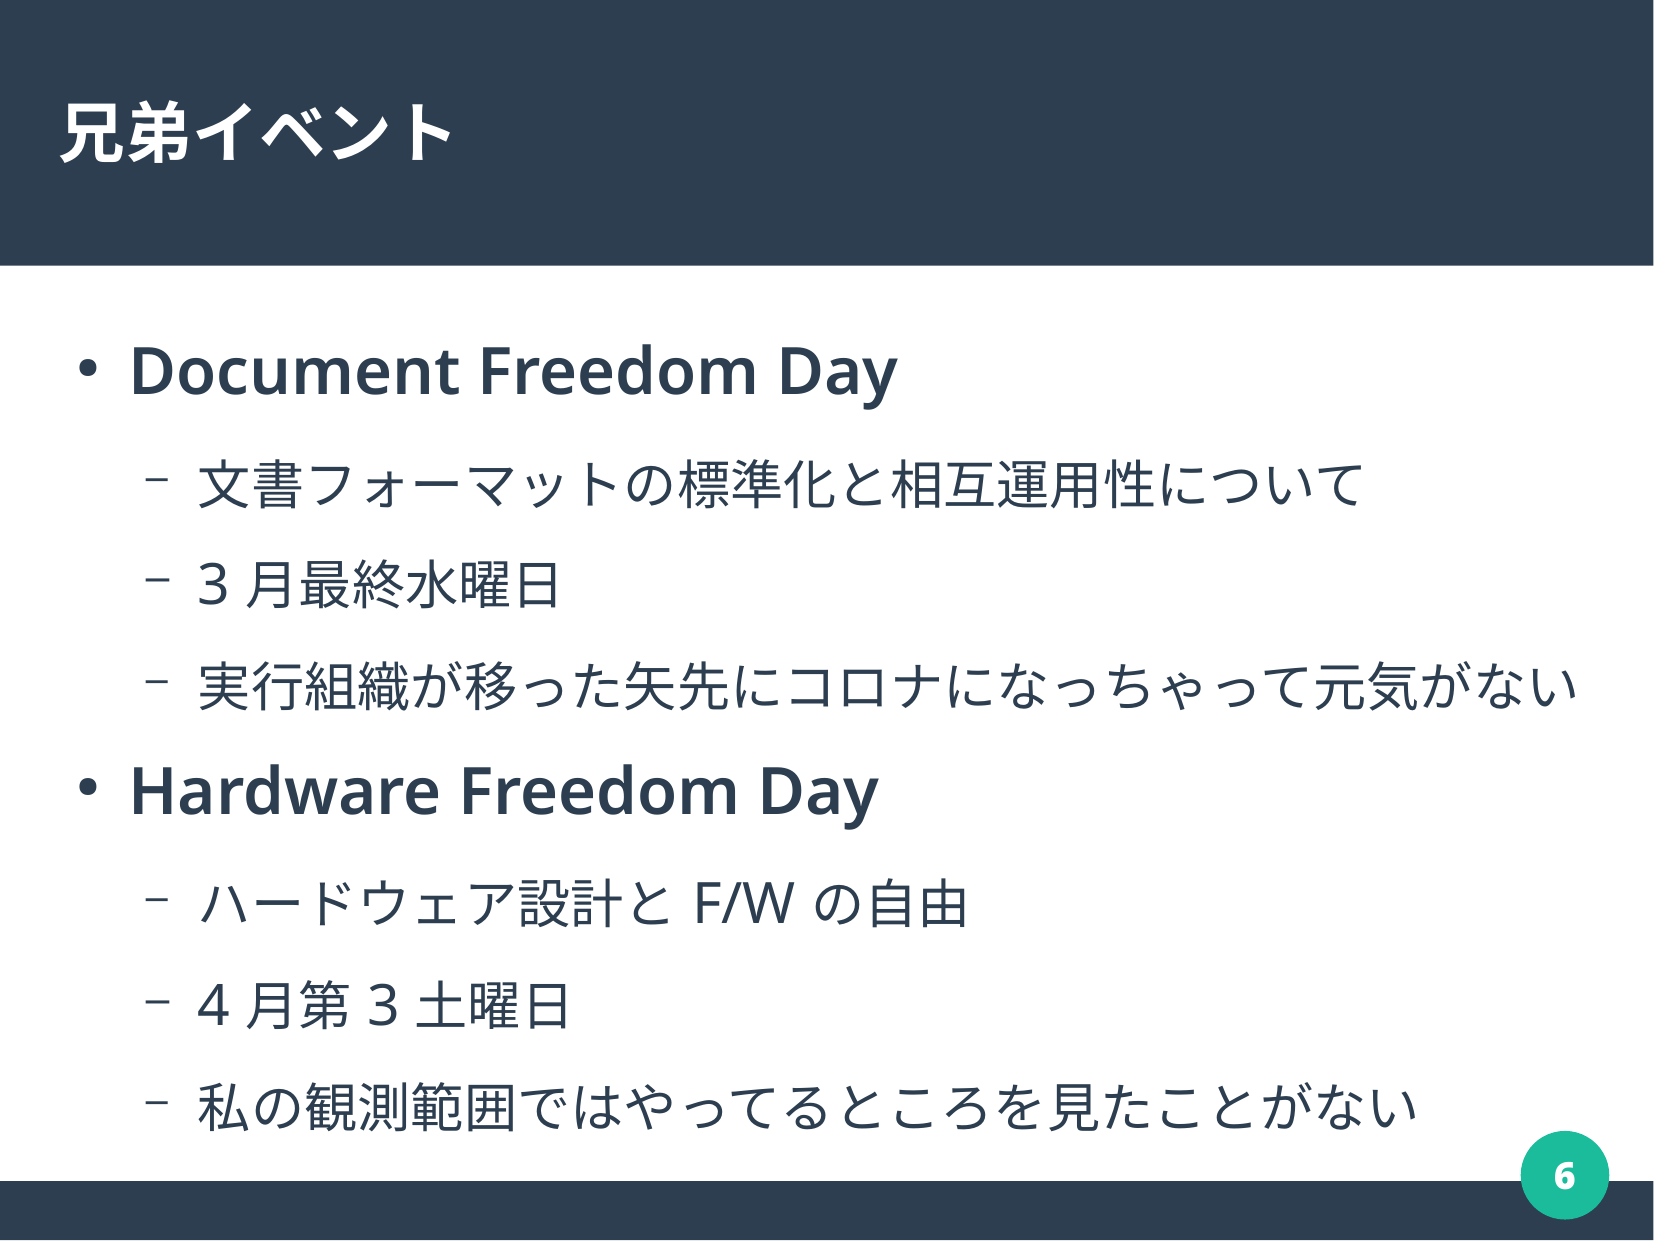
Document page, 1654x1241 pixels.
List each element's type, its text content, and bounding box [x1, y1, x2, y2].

list Document Freedom Day 文書フォーマットの標準化と相互運用性について 3月最終水曜日 実行組織が移った矢先にコロナになっちゃって元気がない Hardware Freedom Day ハードウェア設計とF/Wの自由 4月第3土曜日 私の観測範囲ではやってるところを見たことがない [59, 324, 1595, 1152]
title 兄弟イベント [59, 49, 1595, 207]
